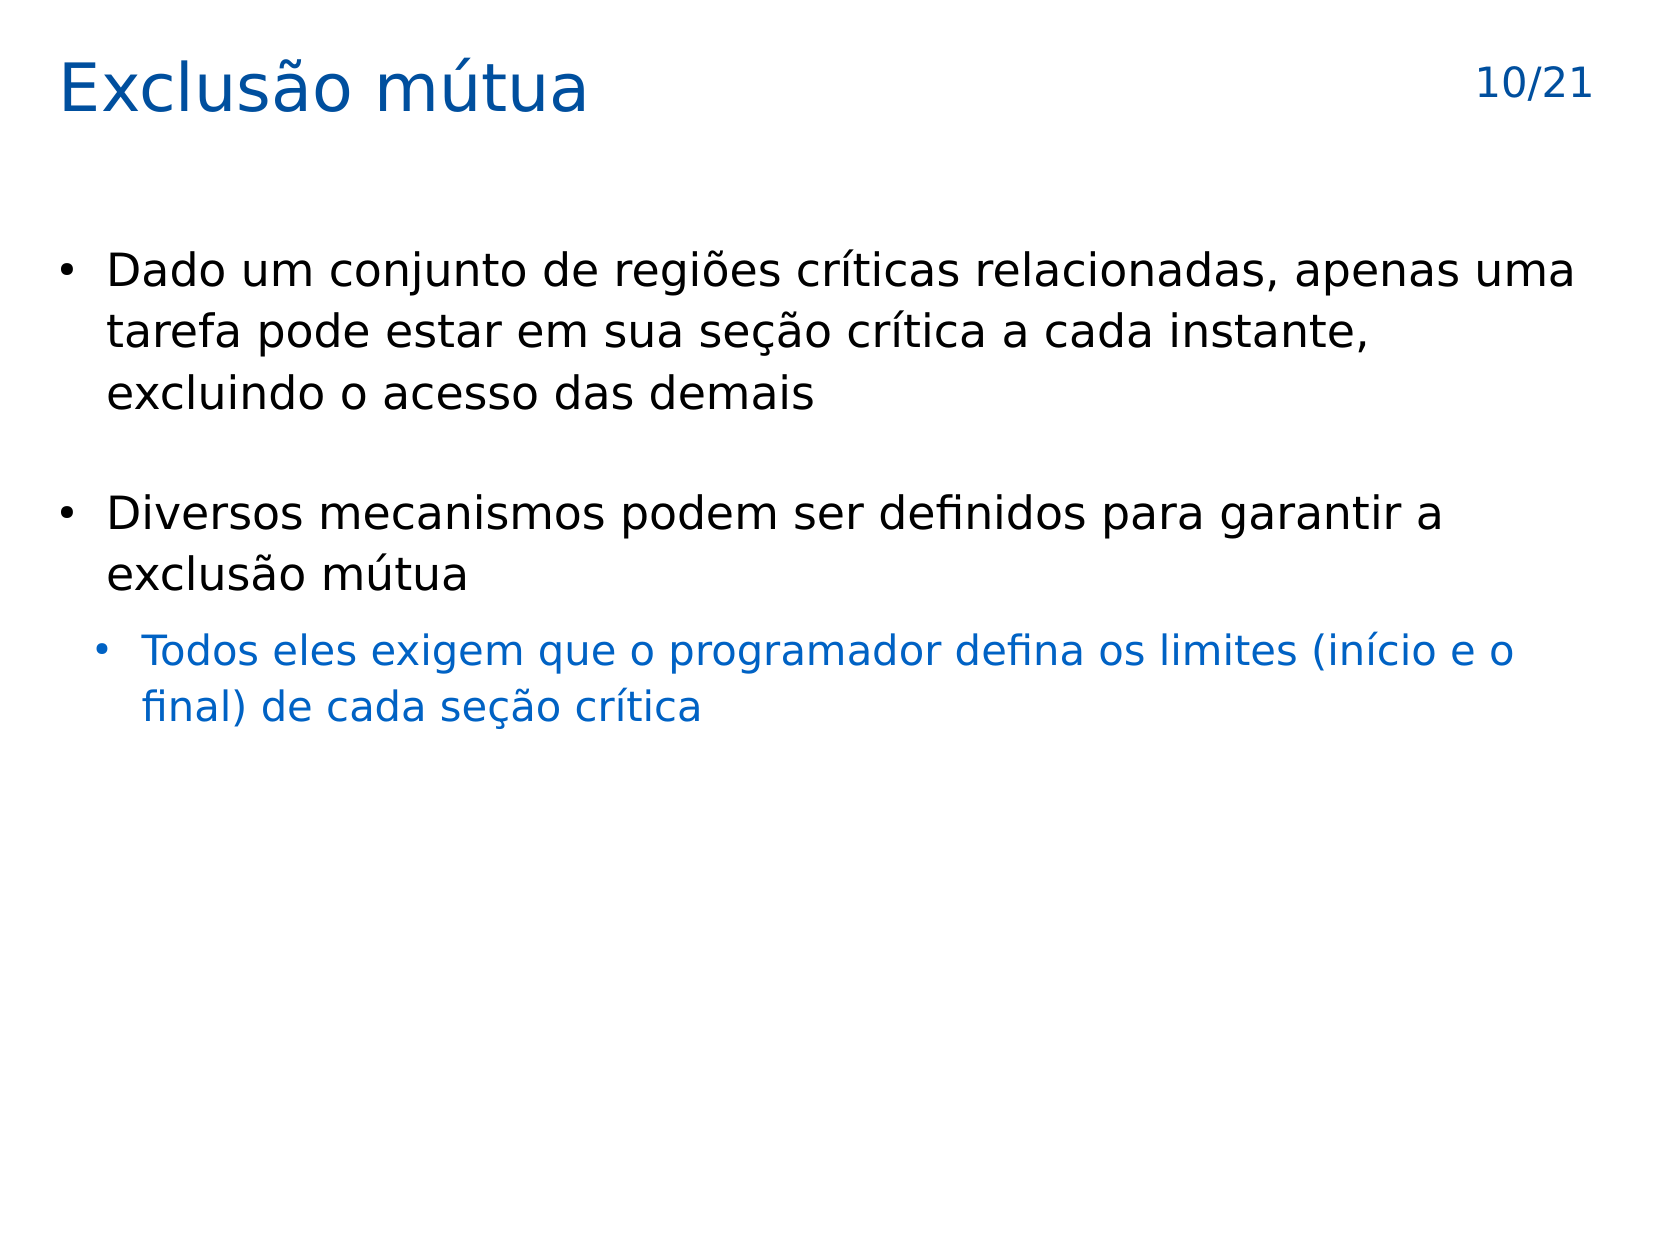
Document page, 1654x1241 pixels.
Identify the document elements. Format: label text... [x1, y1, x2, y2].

title Exclusão mútua [59, 29, 1625, 148]
list Dado um conjunto de regiões críticas relacionadas, apenas uma tarefa pode estar em sua seção crítica a cada instante, excluindo o acesso das demais Diversos mecanismos podem ser definidos para garantir a exclusão mútua Todos eles exigem que o programador defina os limites (início e o final) de cada seção crítica [59, 236, 1595, 1211]
